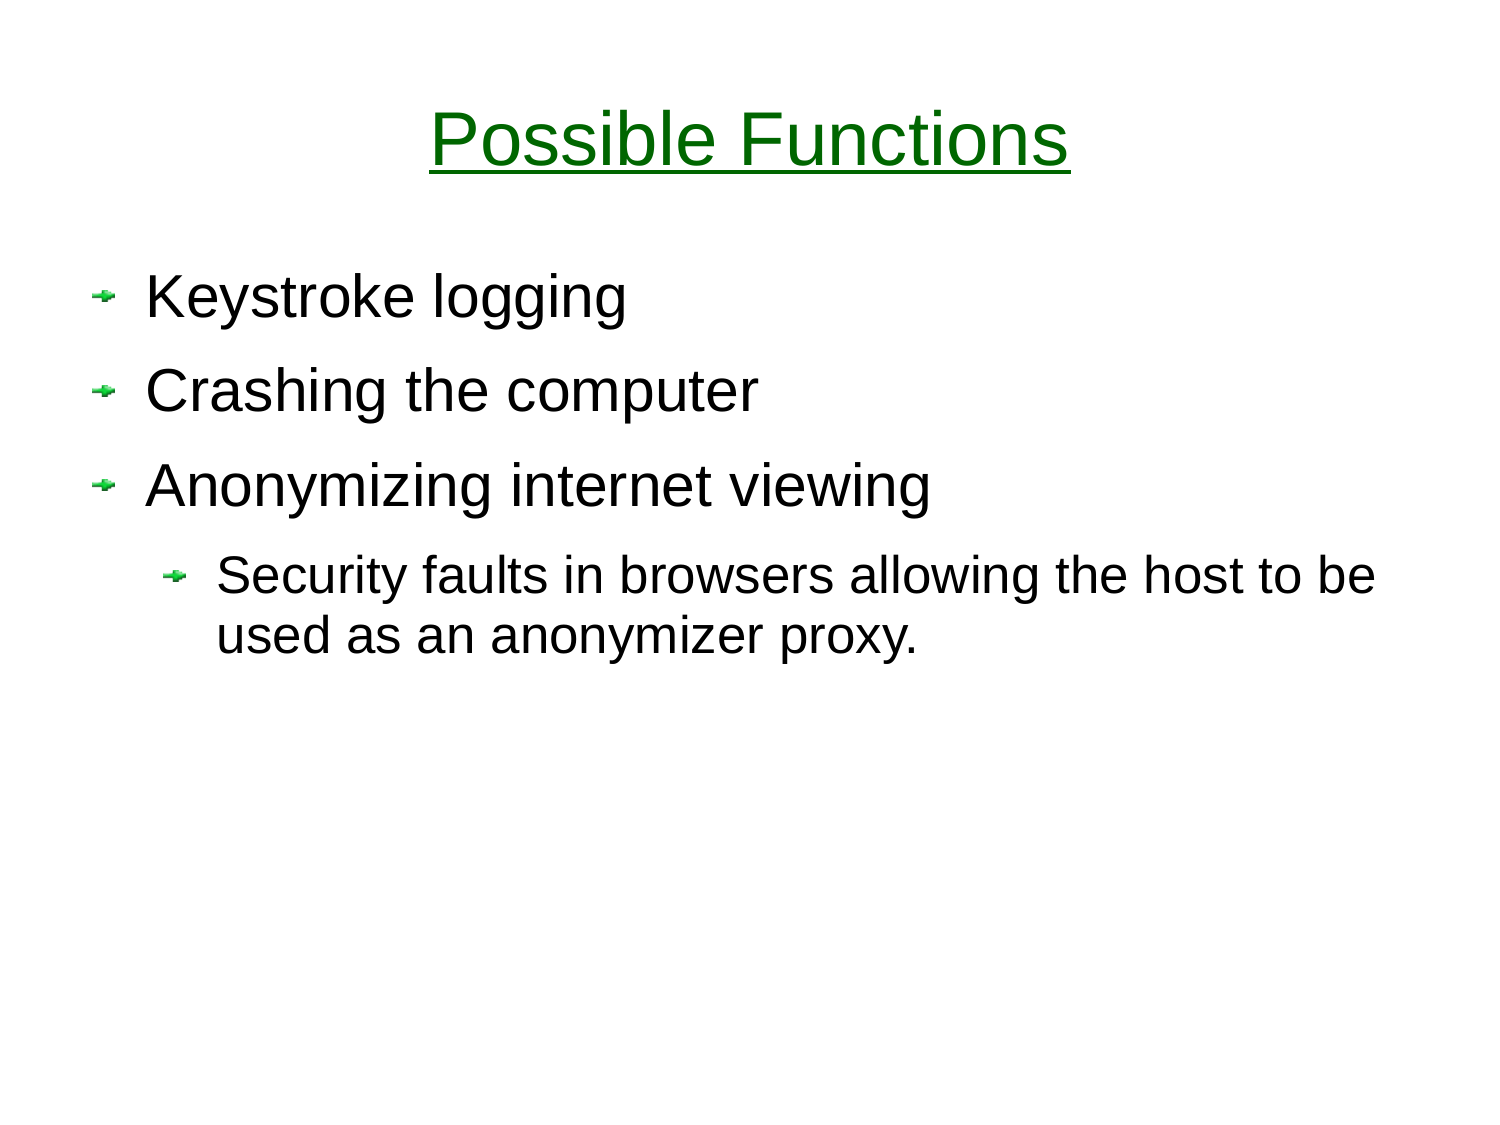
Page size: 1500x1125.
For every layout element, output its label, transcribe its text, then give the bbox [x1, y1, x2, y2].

title Possible Functions [75, 45, 1425, 233]
list Keystroke logging Crashing the computer Anonymizing internet viewing Security faults in browsers allowing the host to be used as an anonymizer proxy. [75, 262, 1425, 1006]
